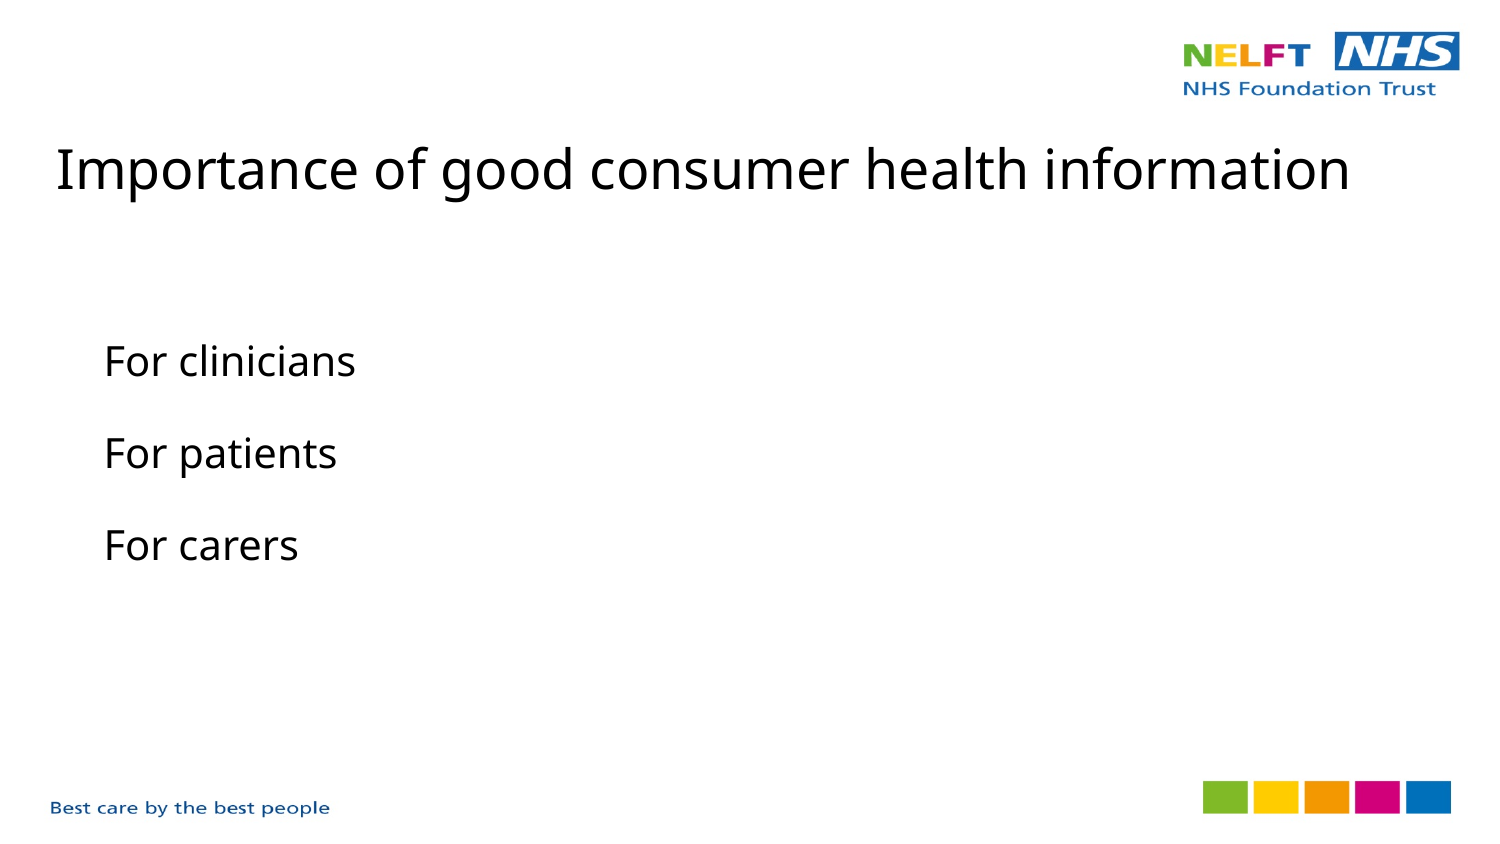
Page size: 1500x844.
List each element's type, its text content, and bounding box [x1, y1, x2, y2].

title Importance of good consumer health information [41, 126, 1426, 268]
list For clinicians For patients For carers [88, 327, 1329, 731]
